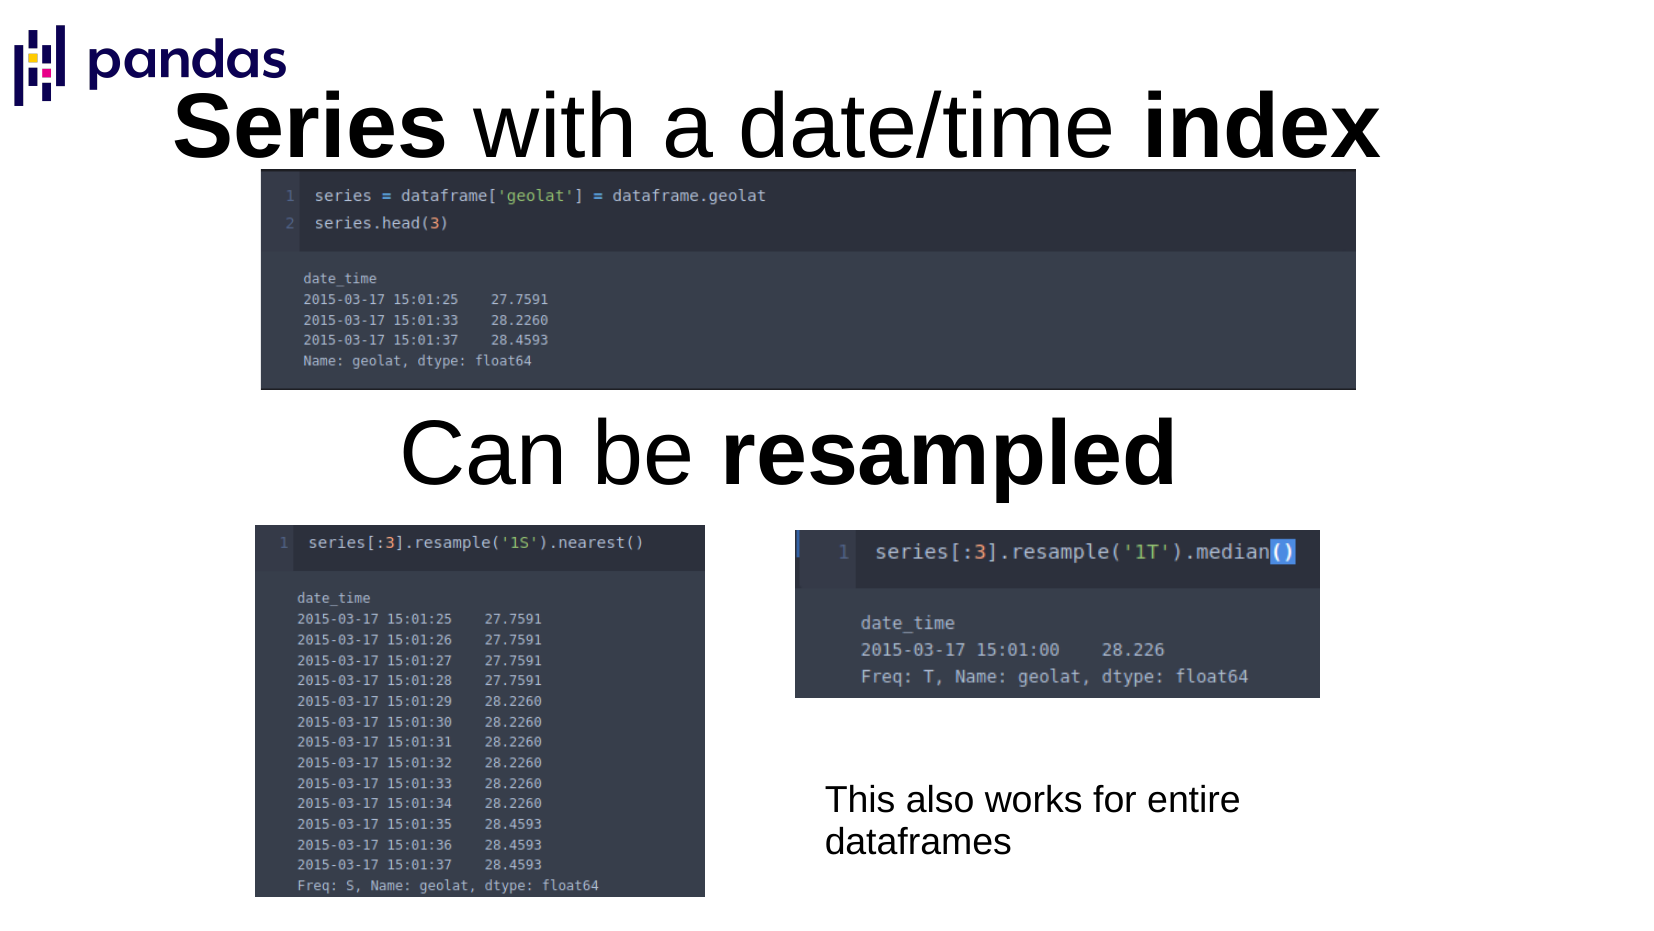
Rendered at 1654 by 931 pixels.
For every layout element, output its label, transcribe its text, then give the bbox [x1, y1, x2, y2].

title Series with a date/time index [33, 48, 1522, 204]
picture [260, 169, 1356, 375]
picture [795, 530, 1320, 698]
picture [255, 531, 705, 897]
title Can be resampled [45, 375, 1534, 531]
picture [1, 5, 299, 126]
text_box This also works for entire dataframes [810, 771, 1321, 871]
